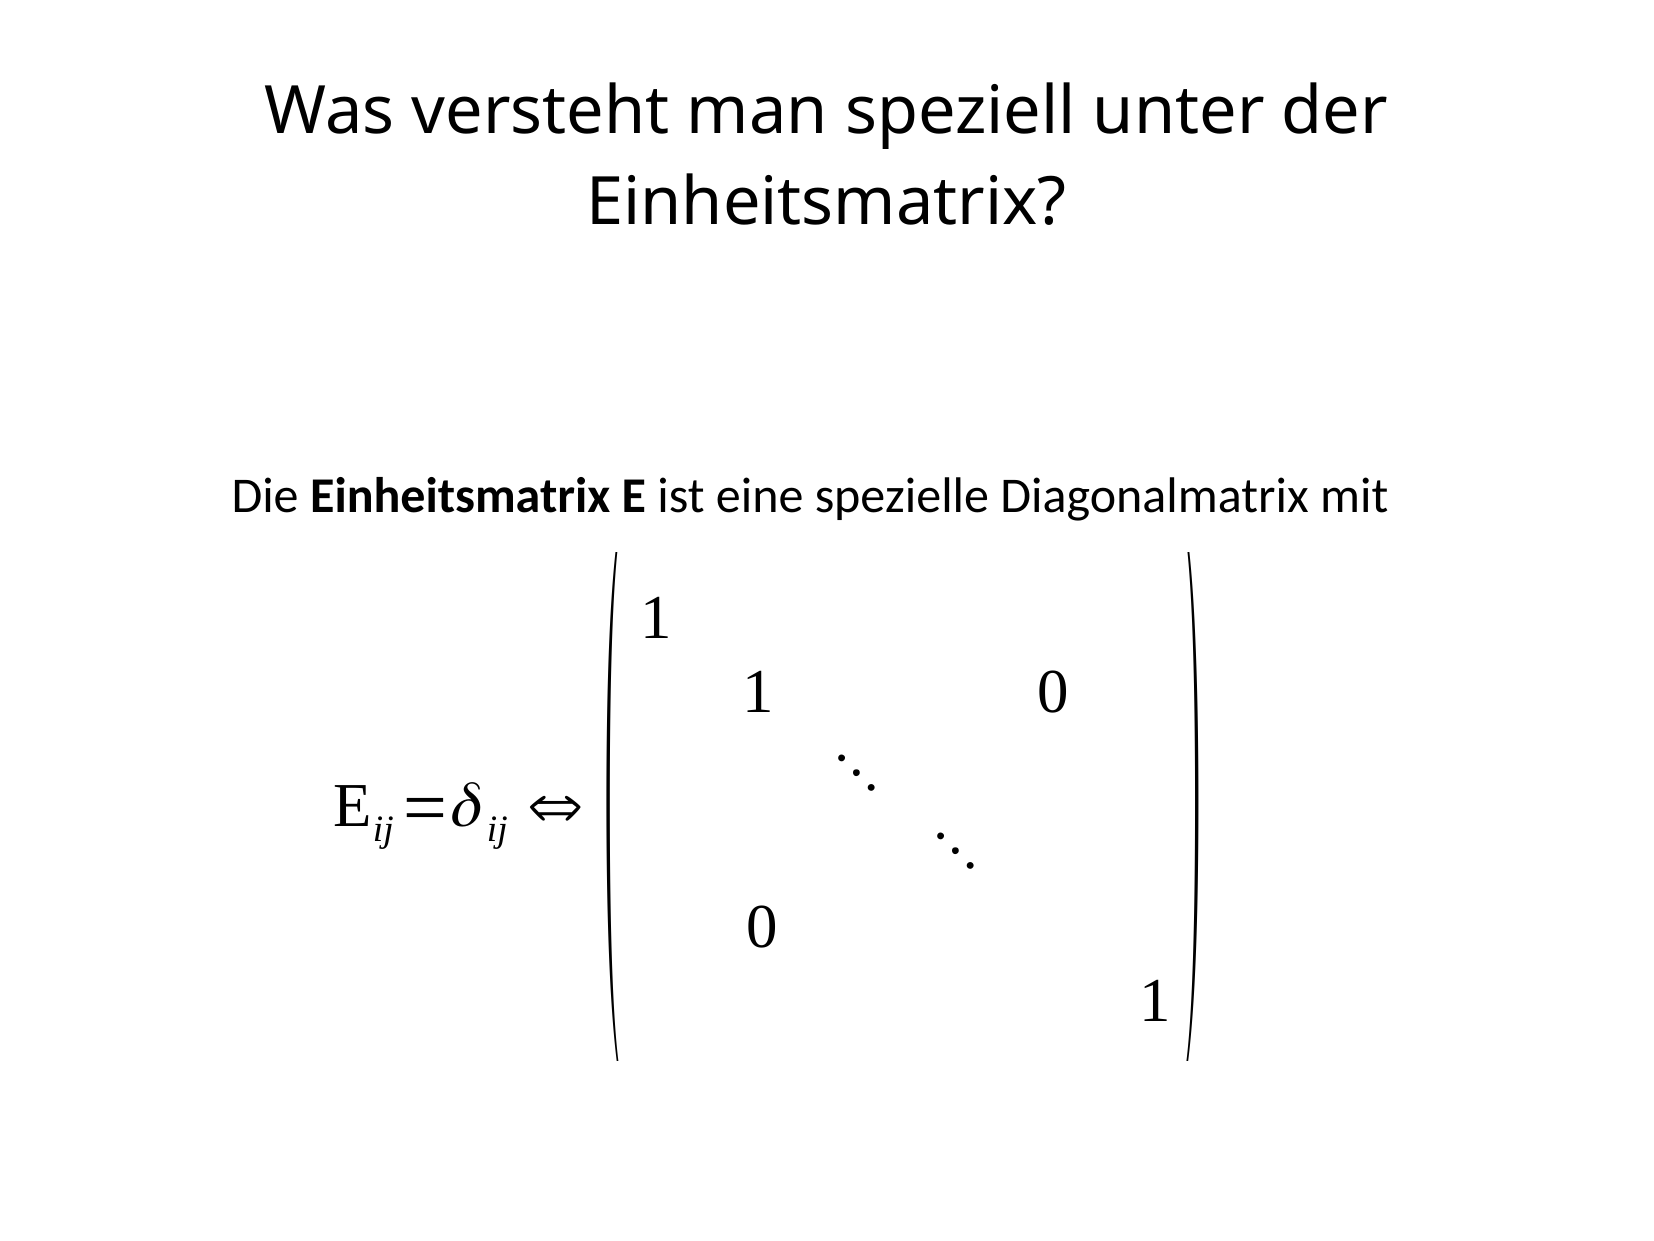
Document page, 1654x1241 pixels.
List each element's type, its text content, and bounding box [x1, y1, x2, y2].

subtitle Die Einheitsmatrix E ist eine spezielle Diagonalmatrix mit [82, 290, 1538, 1010]
chart [317, 552, 1228, 1061]
title Was versteht man speziell unter der Einheitsmatrix? [82, 49, 1571, 257]
